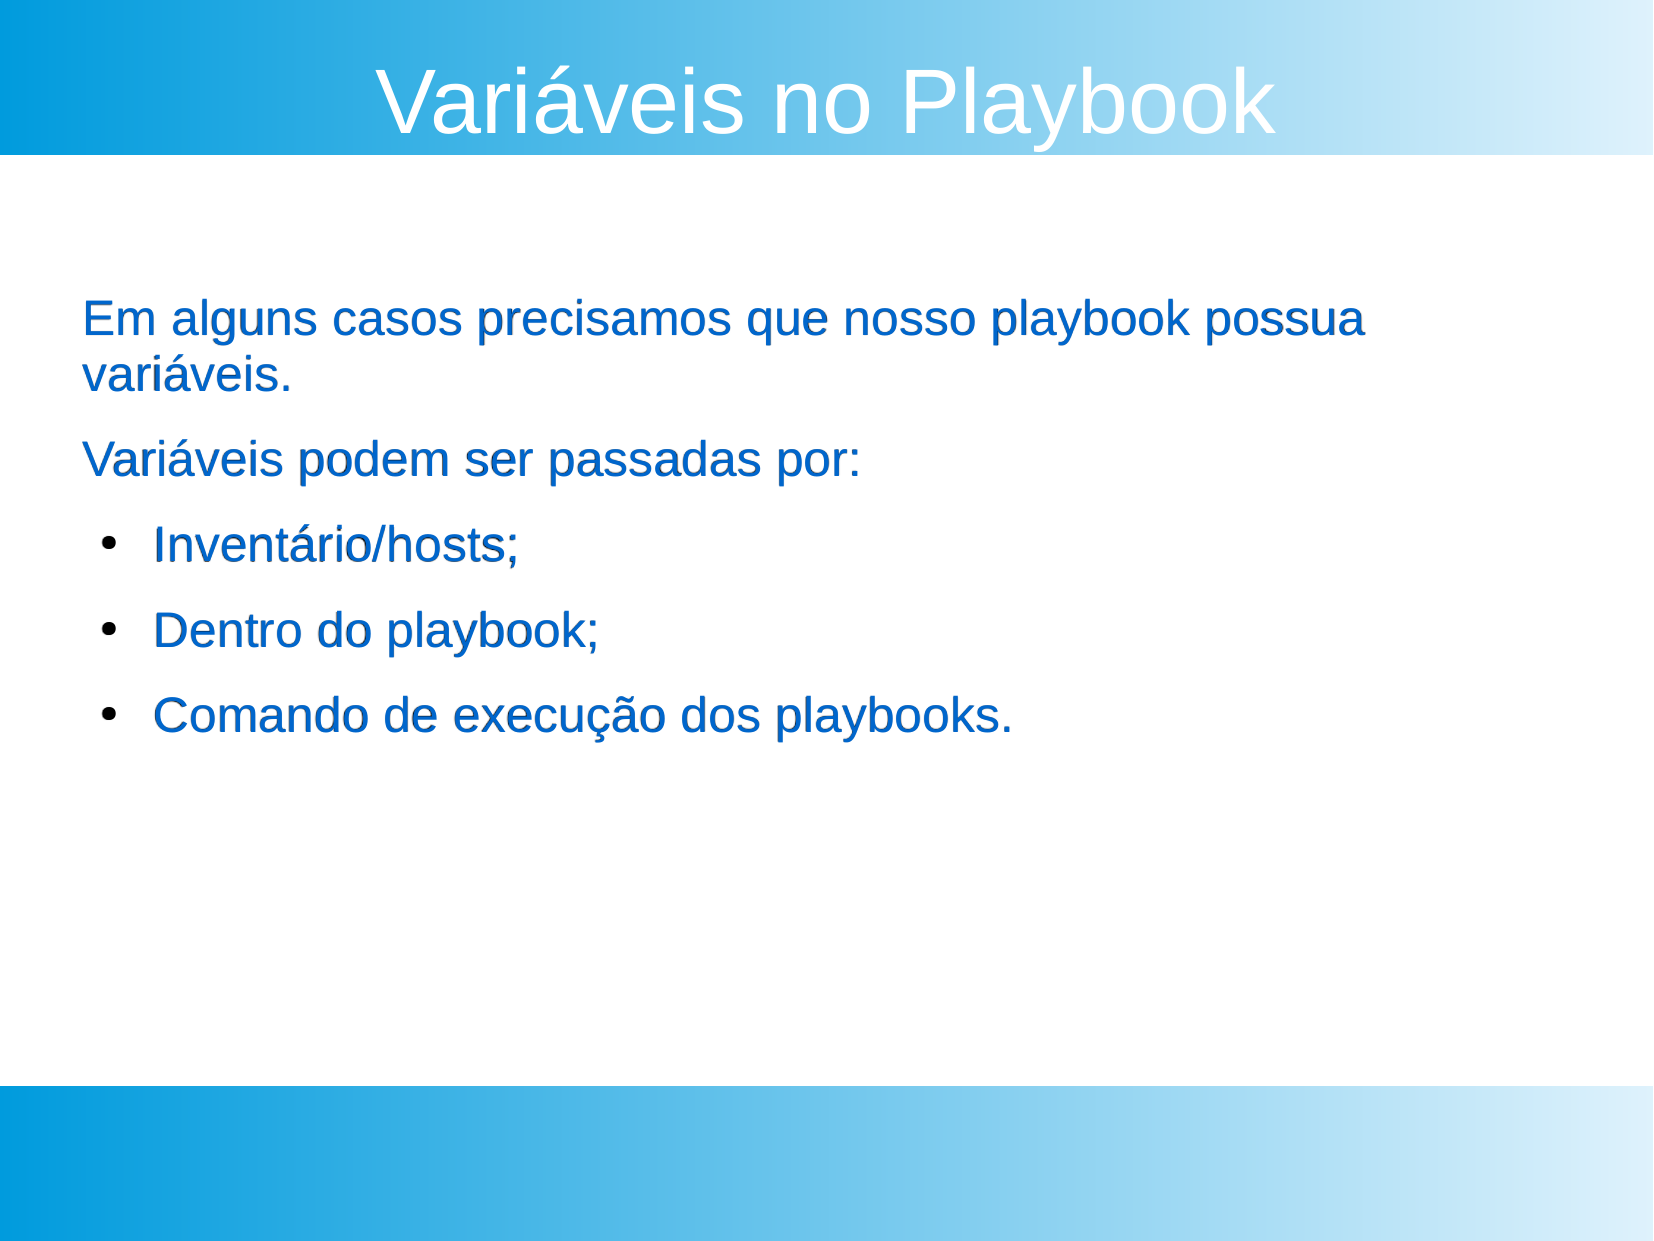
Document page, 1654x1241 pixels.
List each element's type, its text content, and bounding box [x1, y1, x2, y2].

title Variáveis no Playbook [82, 49, 1571, 155]
list Em alguns casos precisamos que nosso playbook possua variáveis. Variáveis podem ser passadas por: Inventário/hosts; Dentro do playbook; Comando de execução dos playbooks. [82, 290, 1571, 1010]
